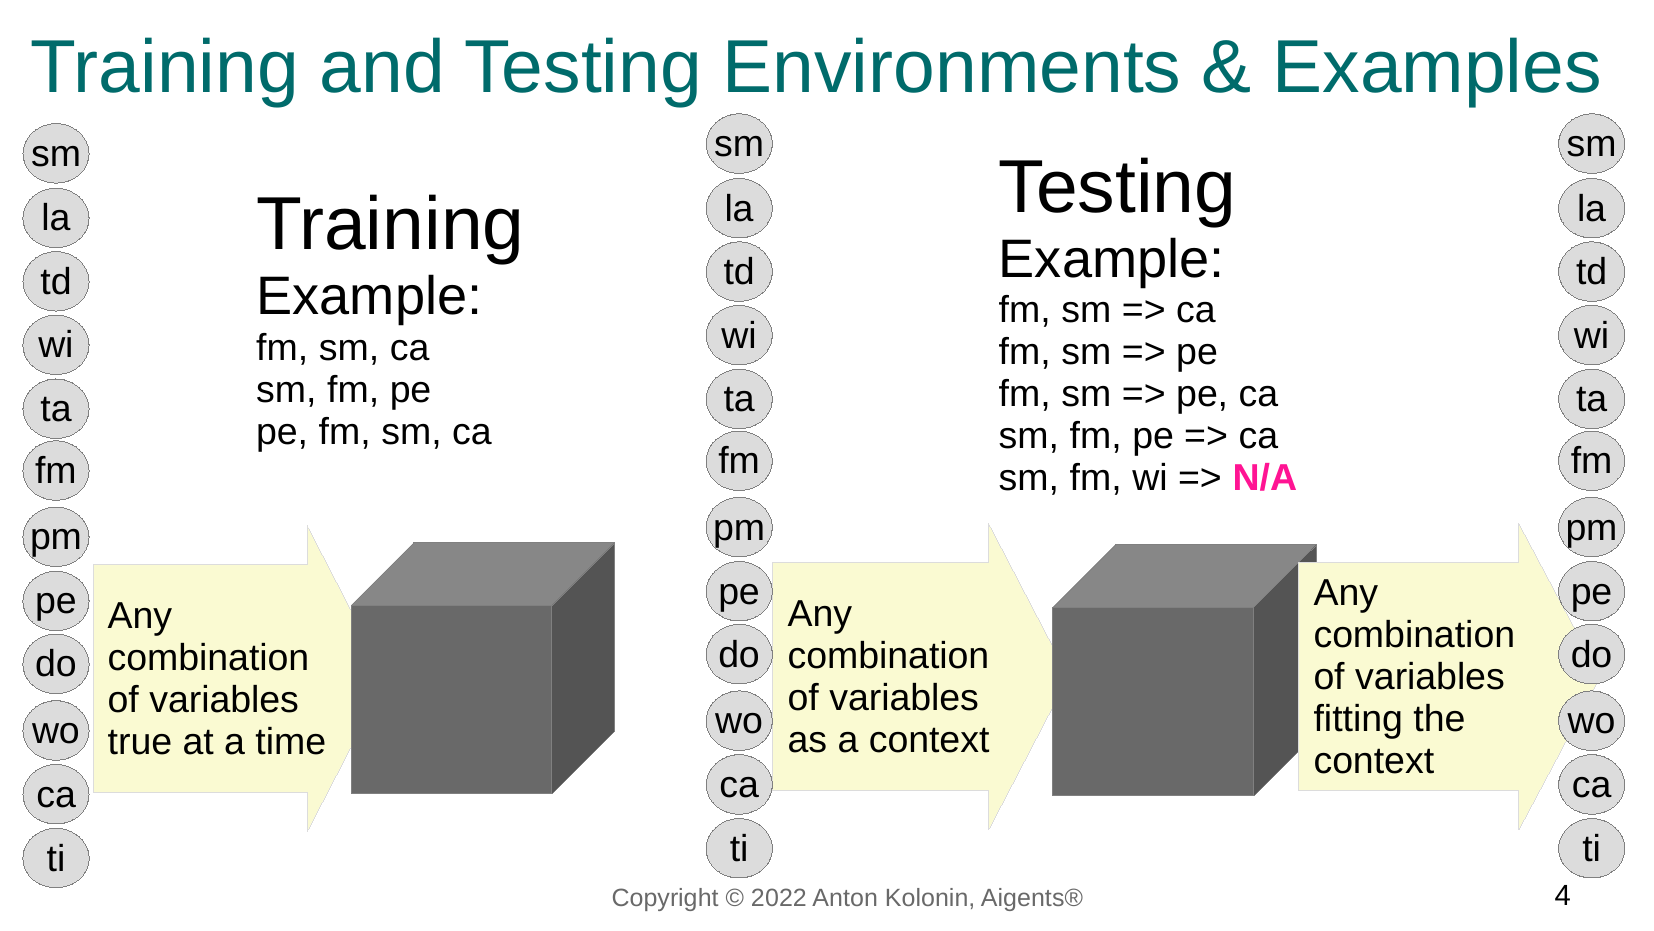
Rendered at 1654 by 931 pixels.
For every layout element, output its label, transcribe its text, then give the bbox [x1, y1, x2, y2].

text_box ti [22, 828, 90, 888]
text_box la [706, 178, 773, 238]
text_box sm [22, 123, 90, 184]
text_box do [706, 624, 773, 684]
text_box ca [1558, 754, 1625, 815]
text_box pe [22, 571, 90, 631]
text_box la [1558, 178, 1625, 238]
text_box pm [1558, 497, 1625, 557]
text_box do [1558, 624, 1625, 684]
text_box wo [706, 690, 773, 751]
text_box wi [706, 305, 773, 365]
text_box wi [22, 315, 90, 375]
text_box ta [22, 378, 90, 439]
text_box Testing Example: fm, sm => ca fm, sm => pe fm, sm => pe, ca sm, fm, pe => ca sm, fm, wi => N/A [984, 136, 1378, 507]
text_box [351, 542, 615, 794]
text_box wi [1558, 305, 1625, 365]
text_box td [1558, 241, 1625, 302]
text_box Training Example: fm, sm, ca sm, fm, pe pe, fm, sm, ca [241, 174, 577, 460]
text_box pe [1558, 561, 1625, 621]
text_box ta [1558, 369, 1625, 429]
text_box sm [706, 113, 773, 174]
text_box Any combination of variables as a context [772, 523, 1052, 830]
text_box la [22, 188, 90, 248]
text_box fm [22, 440, 90, 501]
text_box [1052, 544, 1317, 796]
text_box pe [706, 561, 773, 621]
text_box ti [706, 818, 773, 878]
text_box sm [1558, 113, 1625, 174]
text_box pm [706, 497, 773, 557]
text_box ca [22, 764, 90, 824]
text_box ti [1558, 818, 1625, 878]
text_box pm [22, 507, 90, 567]
text_box fm [1558, 431, 1625, 491]
text_box td [22, 251, 90, 312]
text_box Any combination of variables true at a time [93, 525, 351, 832]
text_box wo [22, 700, 90, 761]
text_box td [706, 241, 773, 302]
text_box ca [706, 754, 773, 815]
text_box ta [706, 369, 773, 429]
text_box Training and Testing Environments & Examples [0, 0, 1654, 137]
text_box do [22, 634, 90, 694]
text_box wo [1558, 690, 1625, 751]
text_box fm [706, 431, 773, 491]
text_box Any combination of variables fitting the context [1298, 523, 1597, 830]
